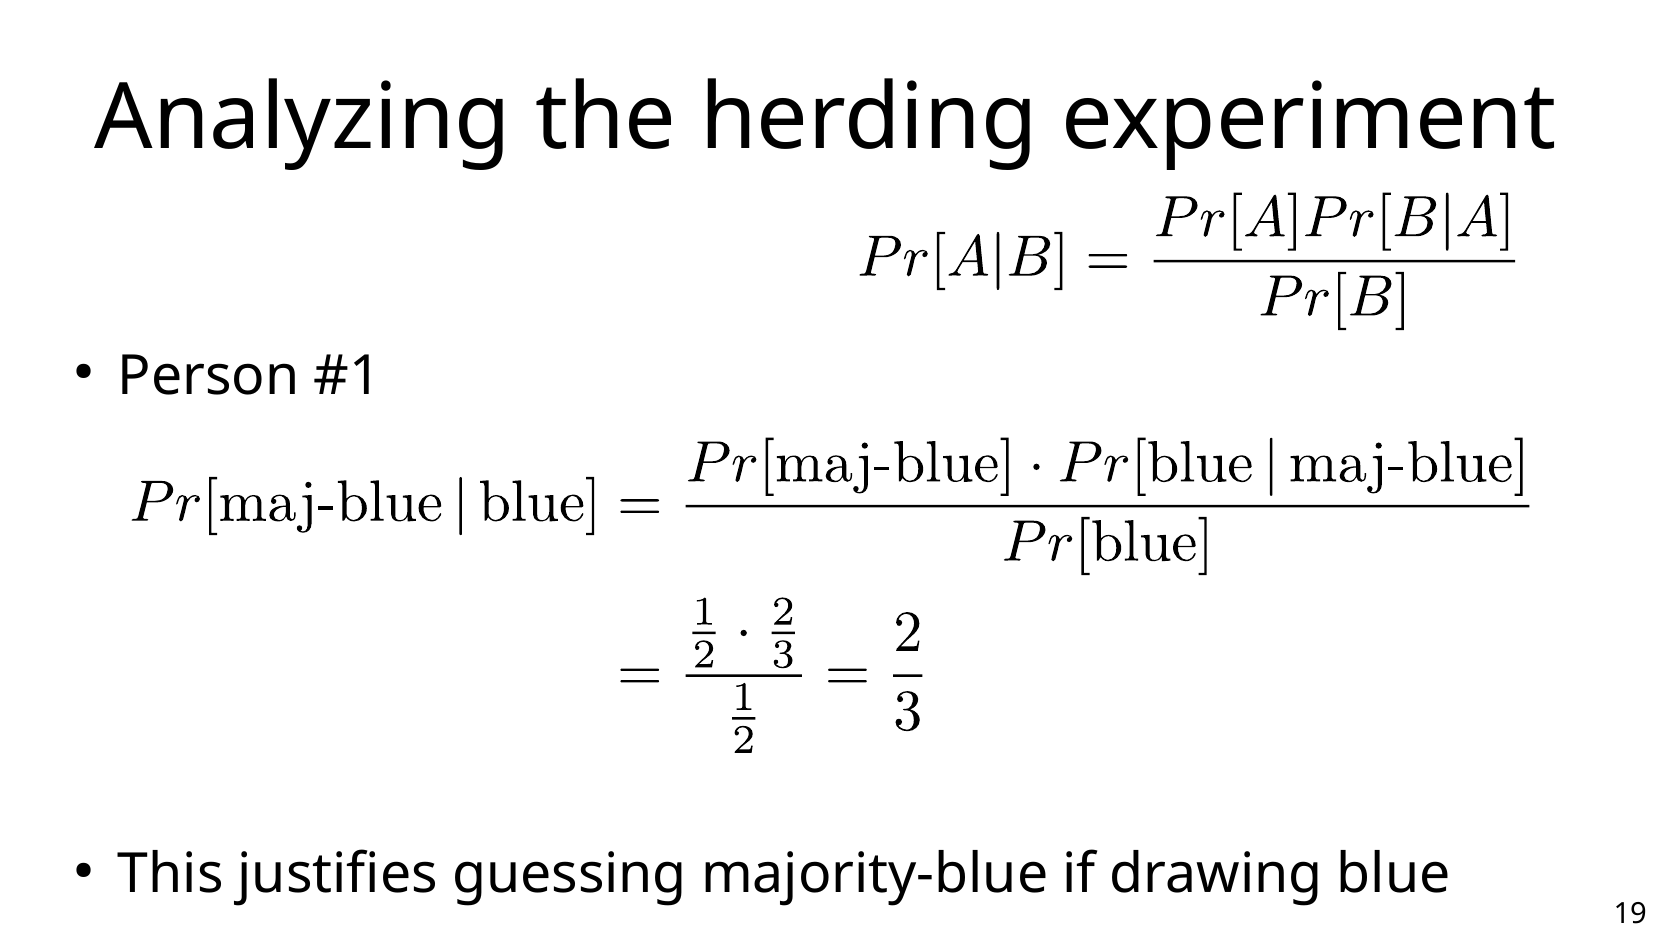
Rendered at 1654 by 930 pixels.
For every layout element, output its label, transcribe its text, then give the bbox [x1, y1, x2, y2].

text_box [856, 192, 1516, 331]
list Person #1 This justifies guessing majority-blue if drawing blue [58, 335, 1582, 910]
title Analyzing the herding experiment [82, 1, 1571, 225]
text_box [129, 437, 1530, 753]
